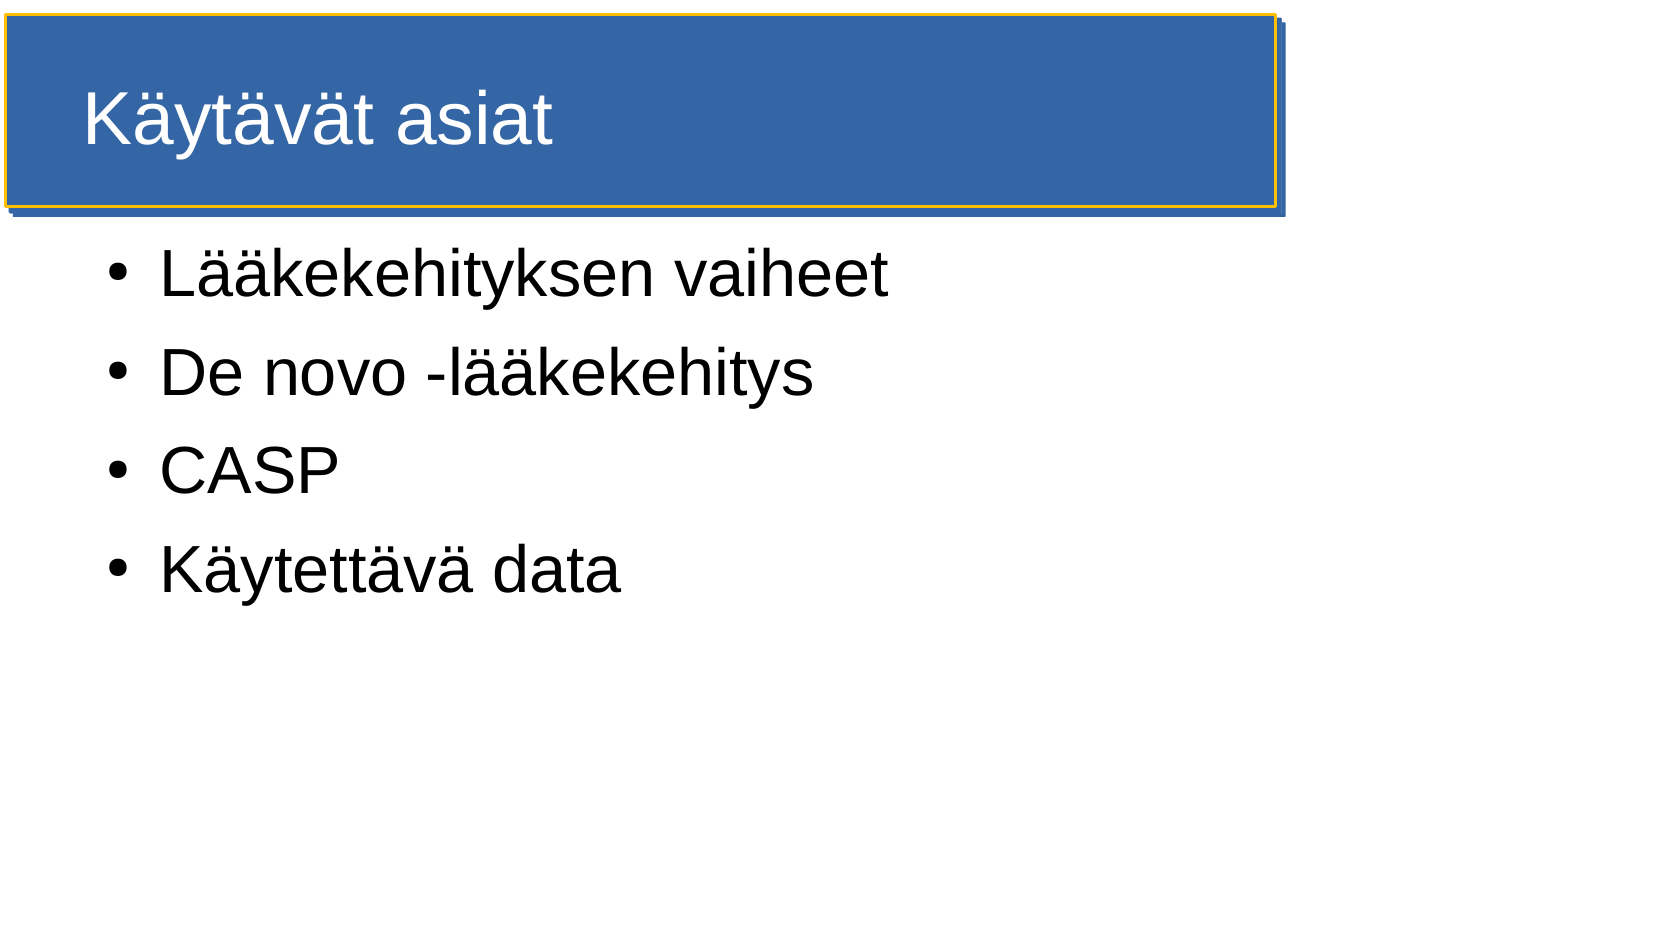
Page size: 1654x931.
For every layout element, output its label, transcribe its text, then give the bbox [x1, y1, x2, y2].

title Käytävät asiat [82, 44, 1235, 192]
list Lääkekehityksen vaiheet De novo -lääkekehitys CASP Käytettävä data [88, 236, 1565, 798]
